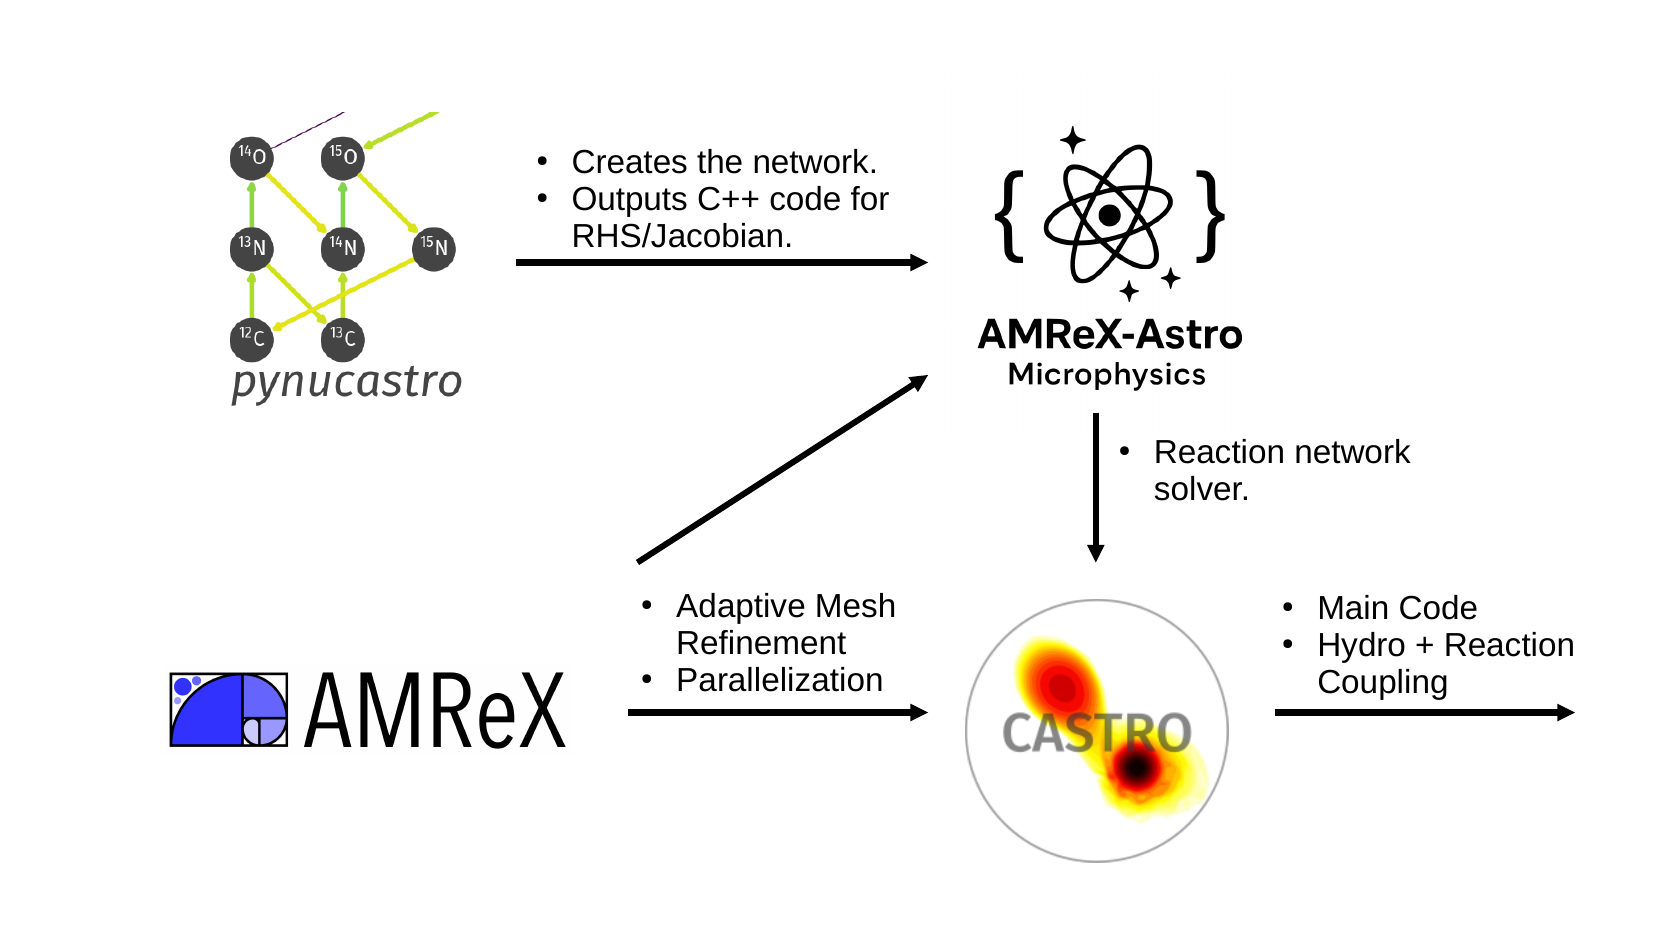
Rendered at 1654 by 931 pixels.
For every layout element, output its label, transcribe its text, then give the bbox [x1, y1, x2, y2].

text_box Main Code Hydro + Reaction Coupling [1267, 582, 1607, 709]
picture [162, 665, 573, 757]
picture [205, 112, 479, 413]
text_box Reaction network solver. [1103, 426, 1483, 568]
picture [965, 599, 1229, 863]
text_box Creates the network. Outputs C++ code for RHS/Jacobian. [521, 136, 934, 319]
picture [930, 73, 1289, 433]
text_box Adaptive Mesh Refinement Parallelization [625, 580, 964, 722]
